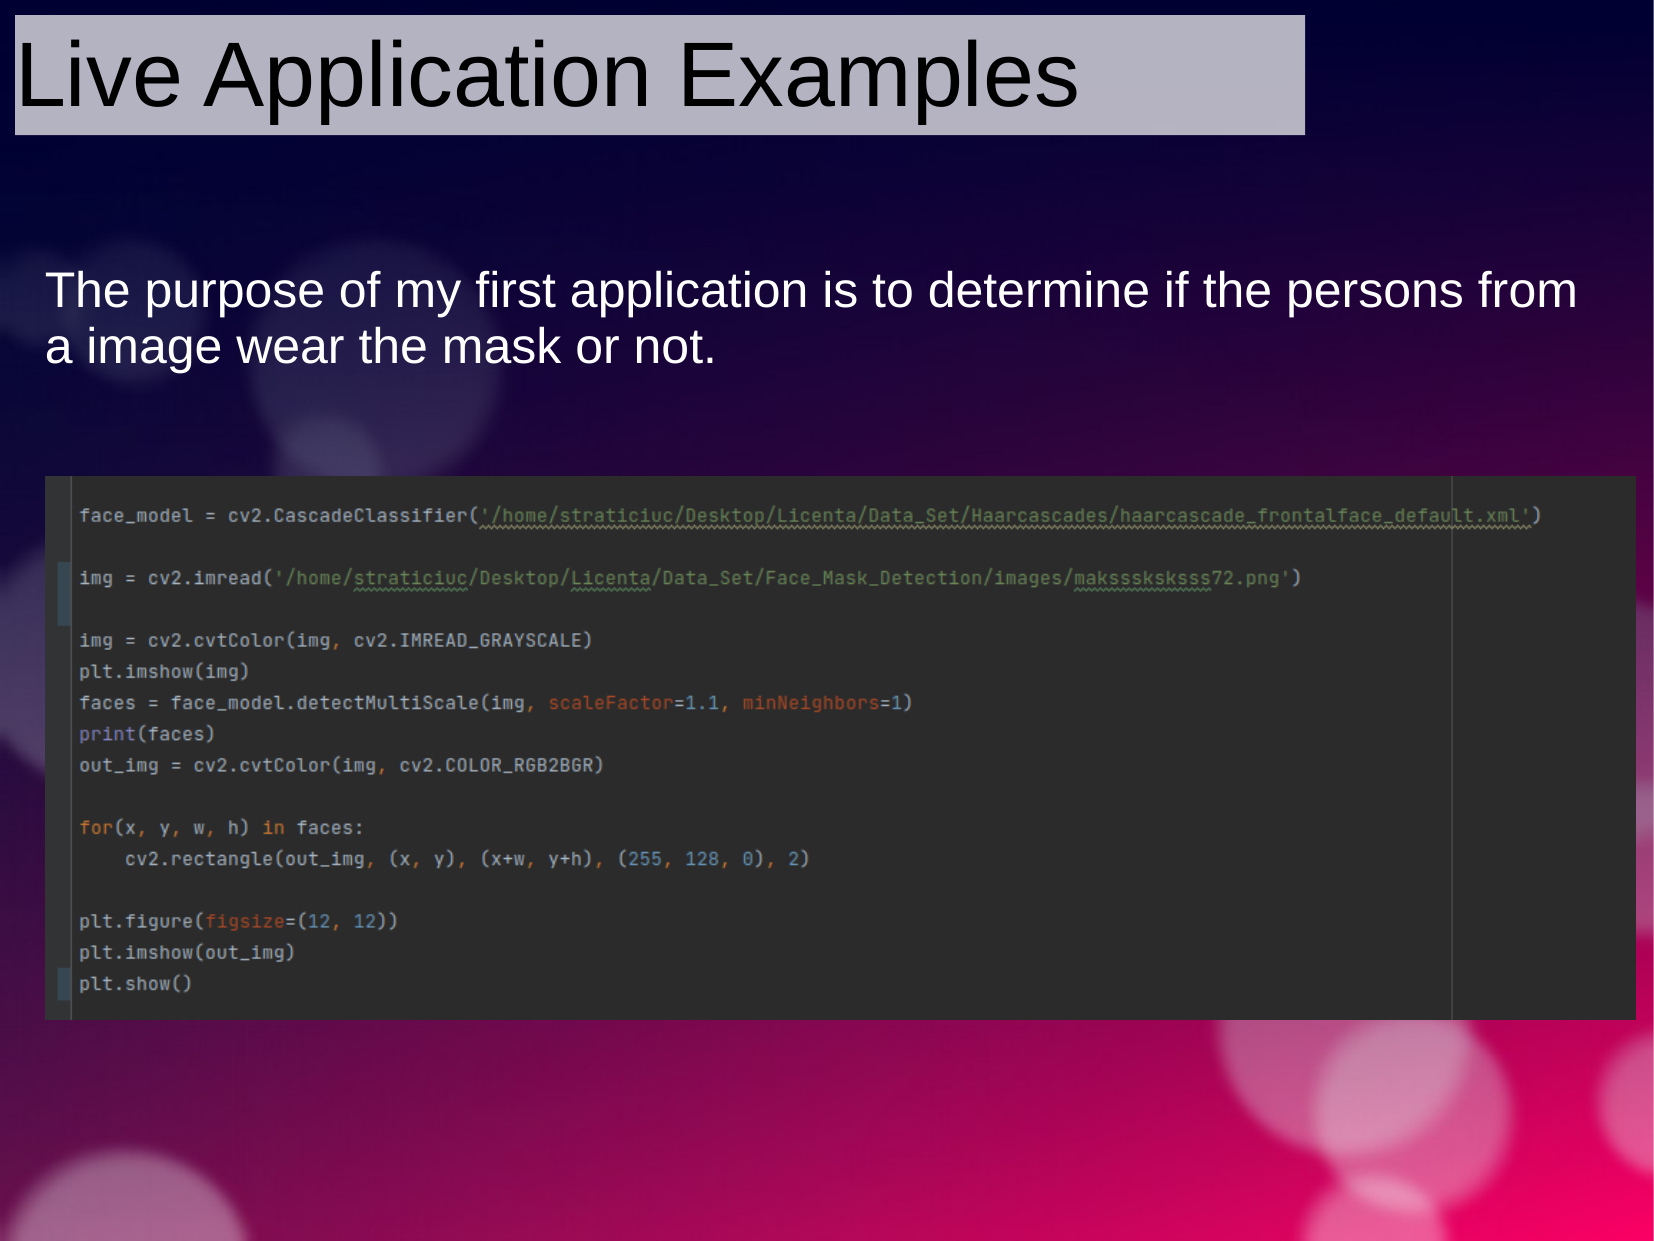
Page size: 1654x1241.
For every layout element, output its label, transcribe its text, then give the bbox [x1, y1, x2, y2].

picture [0, 0, 1654, 1241]
title Live Application Examples [15, 15, 1306, 136]
text_box The purpose of my first application is to determine if the persons from a image wear the mask or not. [30, 255, 1636, 438]
